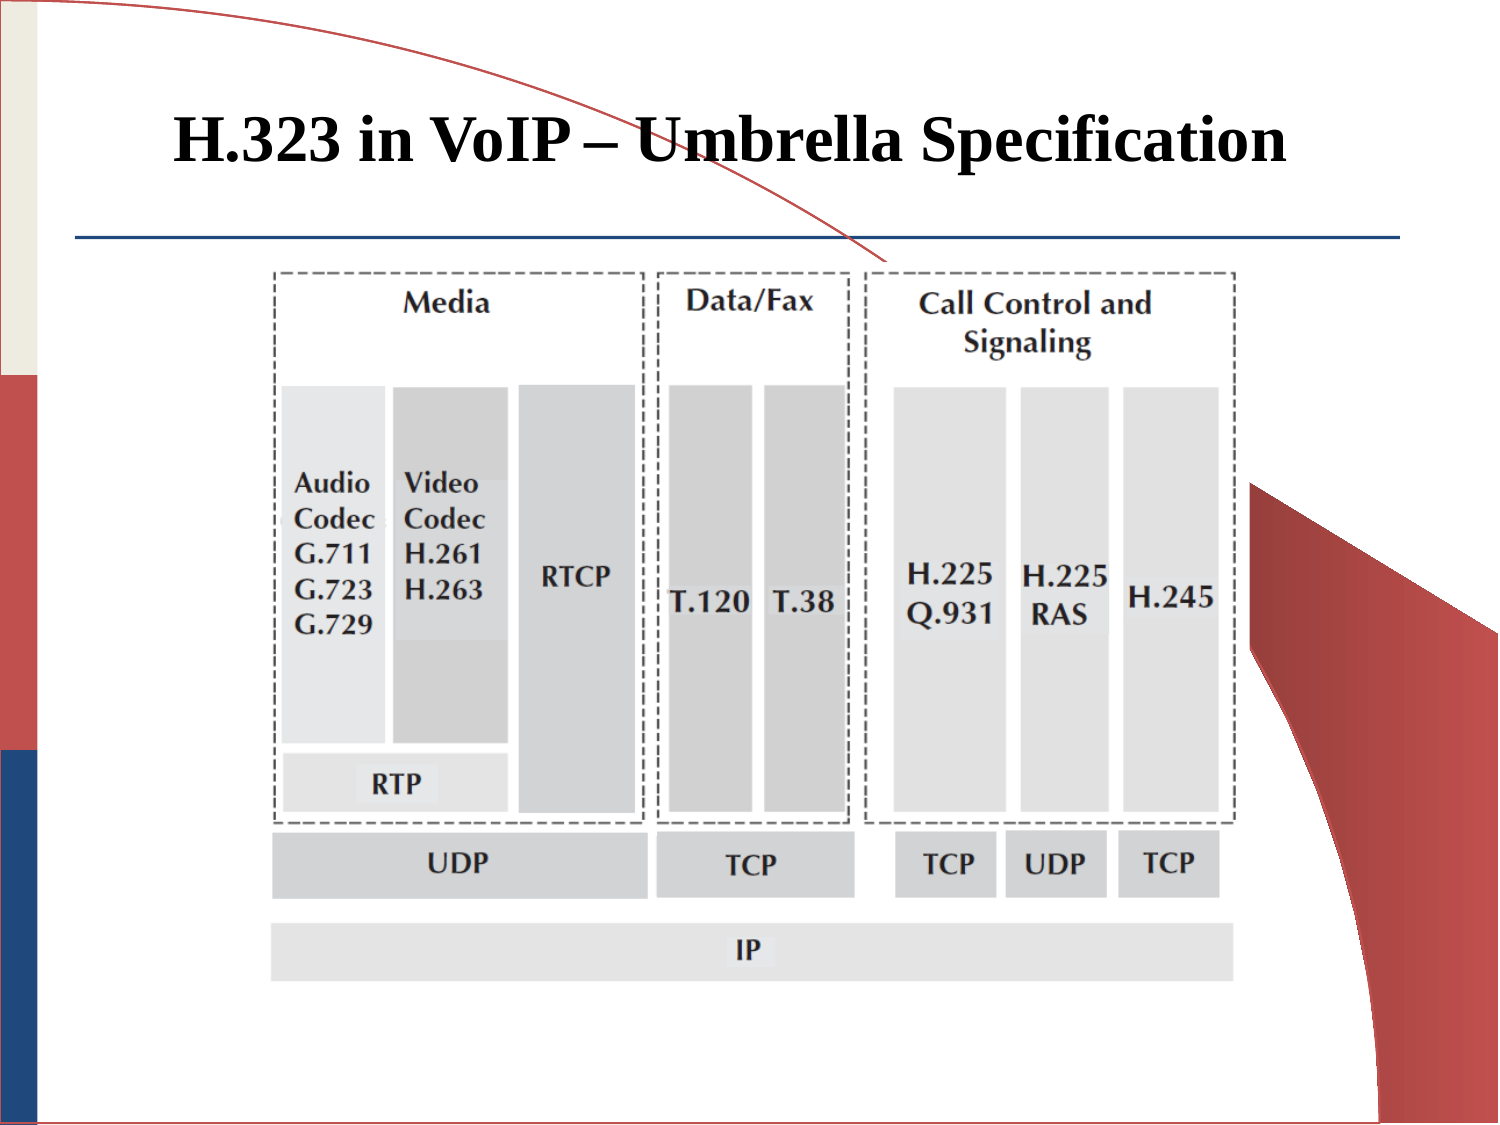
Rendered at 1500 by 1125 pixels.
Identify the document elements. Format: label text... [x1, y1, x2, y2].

picture [262, 262, 1250, 993]
text_box H.323 in VoIP – Umbrella Specification [62, 87, 1400, 183]
